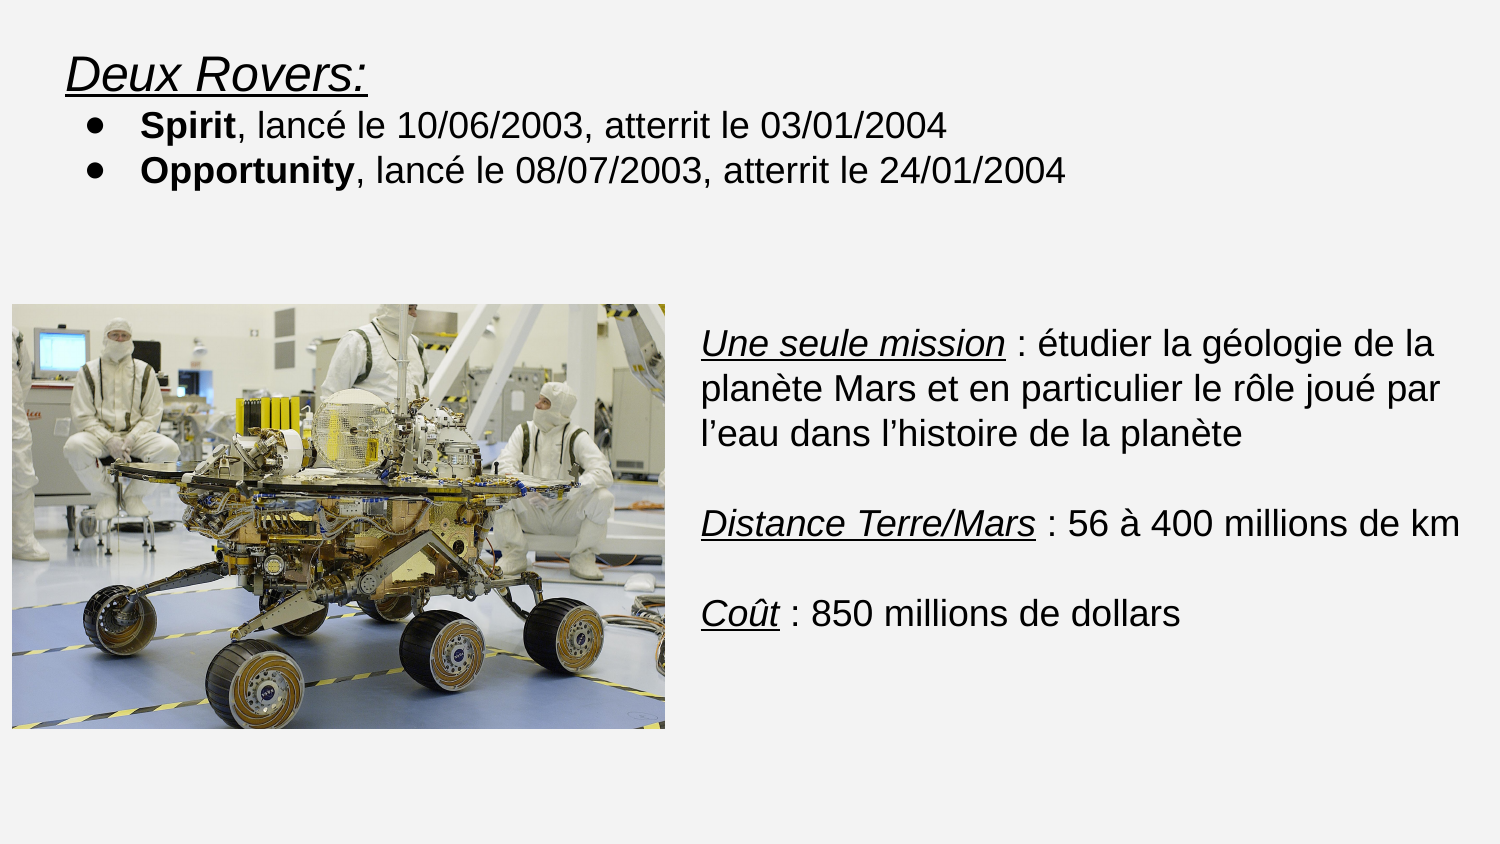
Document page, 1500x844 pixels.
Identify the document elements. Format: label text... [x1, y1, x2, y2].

text_box Une seule mission : étudier la géologie de la planète Mars et en particulier le rôle joué par l’eau dans l’histoire de la planète Distance Terre/Mars : 56 à 400 millions de km Coût : 850 millions de dollars [685, 304, 1488, 729]
picture [12, 304, 665, 729]
text_box Deux Rovers: Spirit, lancé le 10/06/2003, atterrit le 03/01/2004 Opportunity, lancé le 08/07/2003, atterrit le 24/01/2004 [50, 26, 1442, 215]
